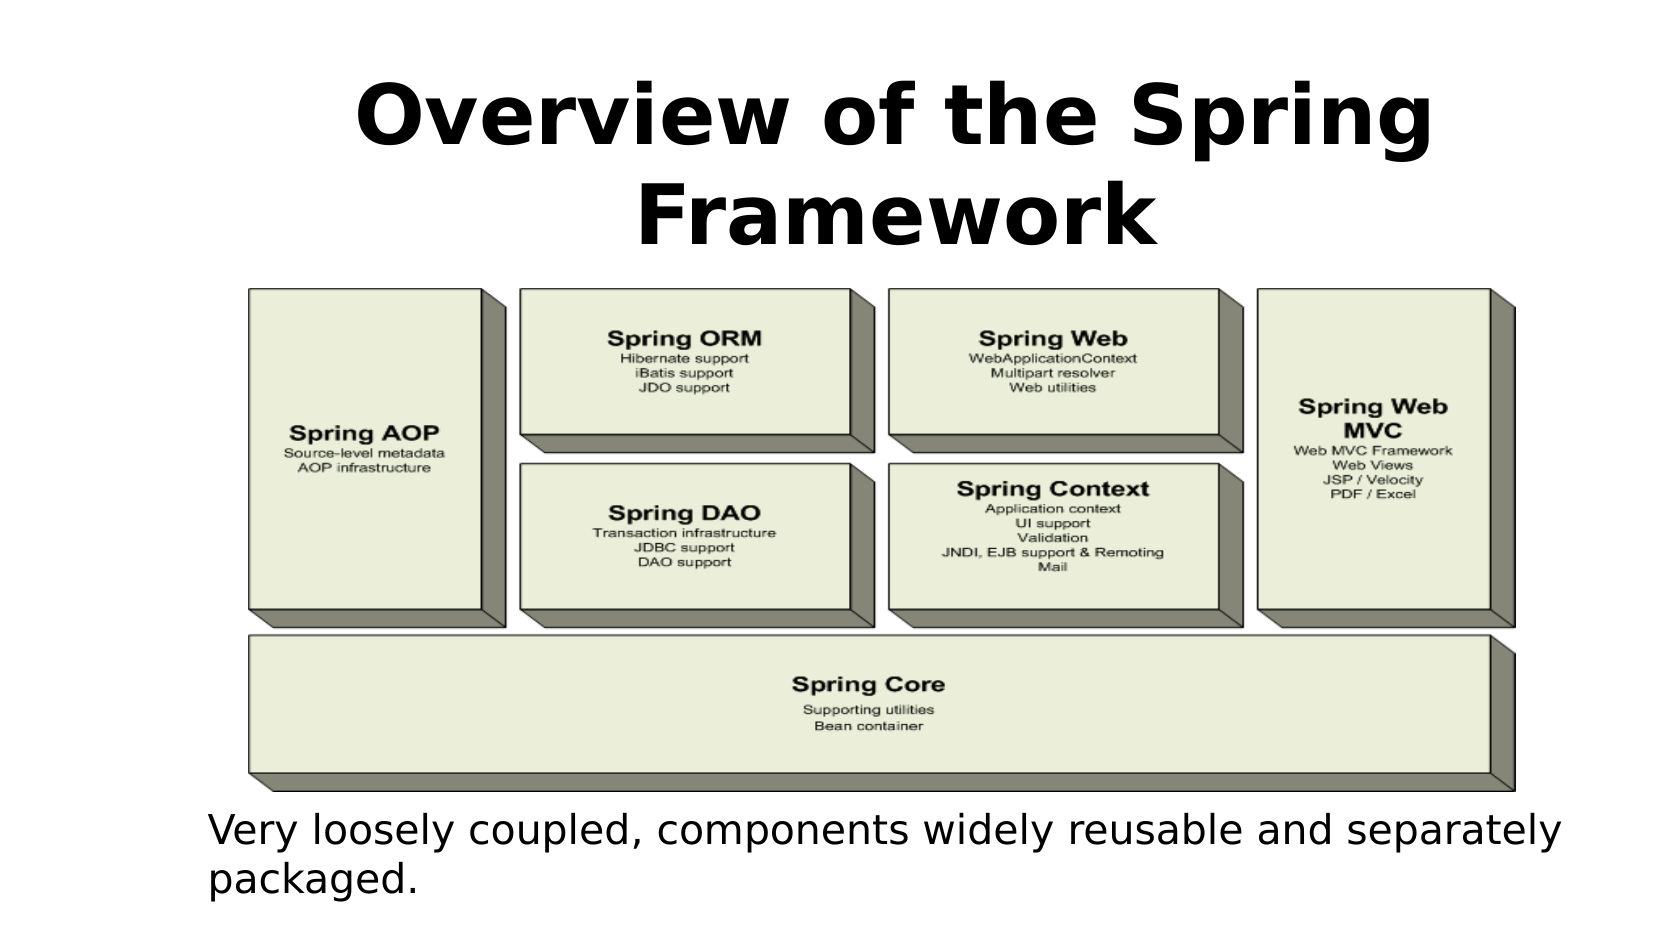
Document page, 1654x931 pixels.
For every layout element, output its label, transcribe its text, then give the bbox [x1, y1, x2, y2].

picture [248, 288, 1516, 792]
title Overview of the Spring Framework [192, 113, 1599, 269]
list Very loosely coupled, components widely reusable and separately packaged. [192, 795, 1599, 910]
